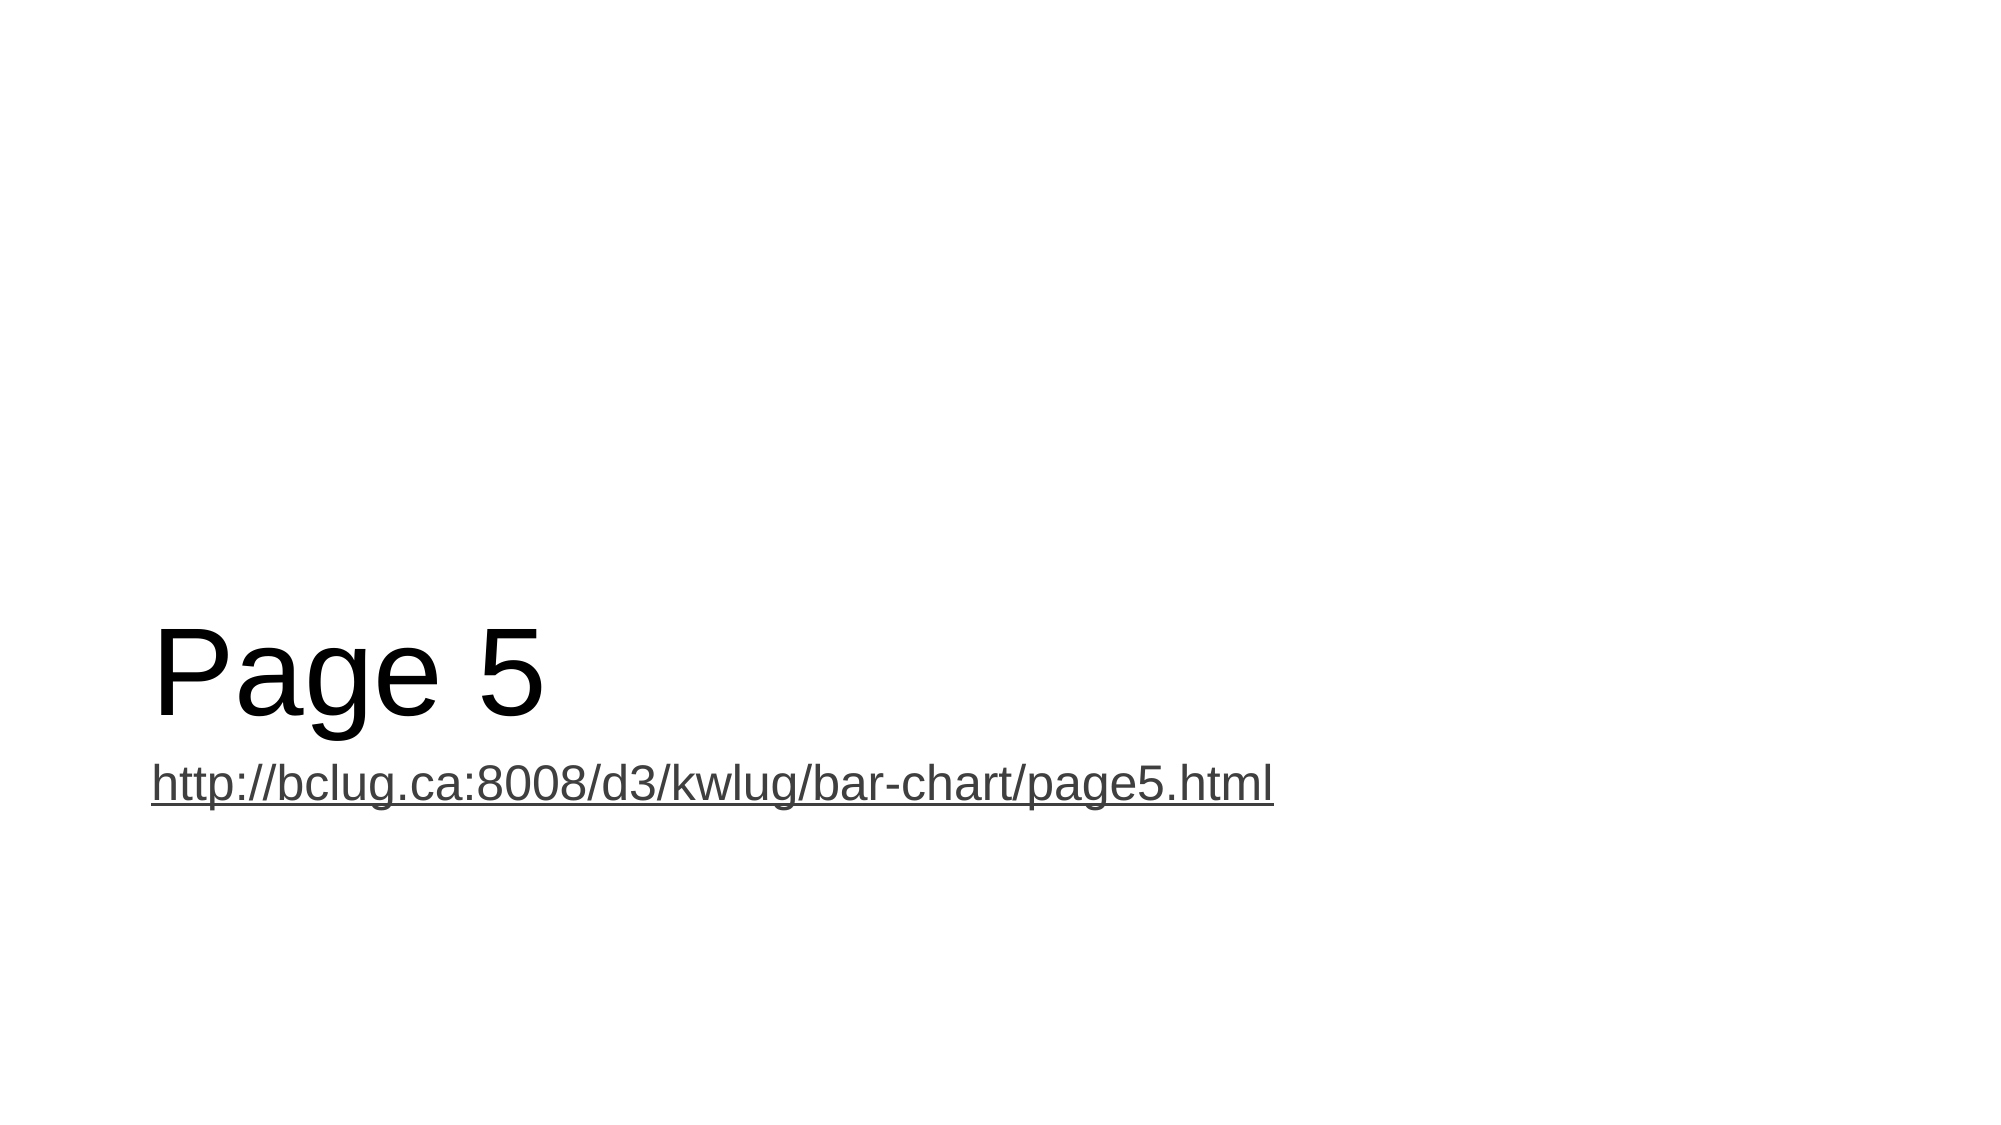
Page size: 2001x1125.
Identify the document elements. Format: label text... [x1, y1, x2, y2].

title Page 5 [136, 280, 1862, 749]
list http://bclug.ca:8008/d3/kwlug/bar-chart/page5.html [136, 752, 1862, 1000]
